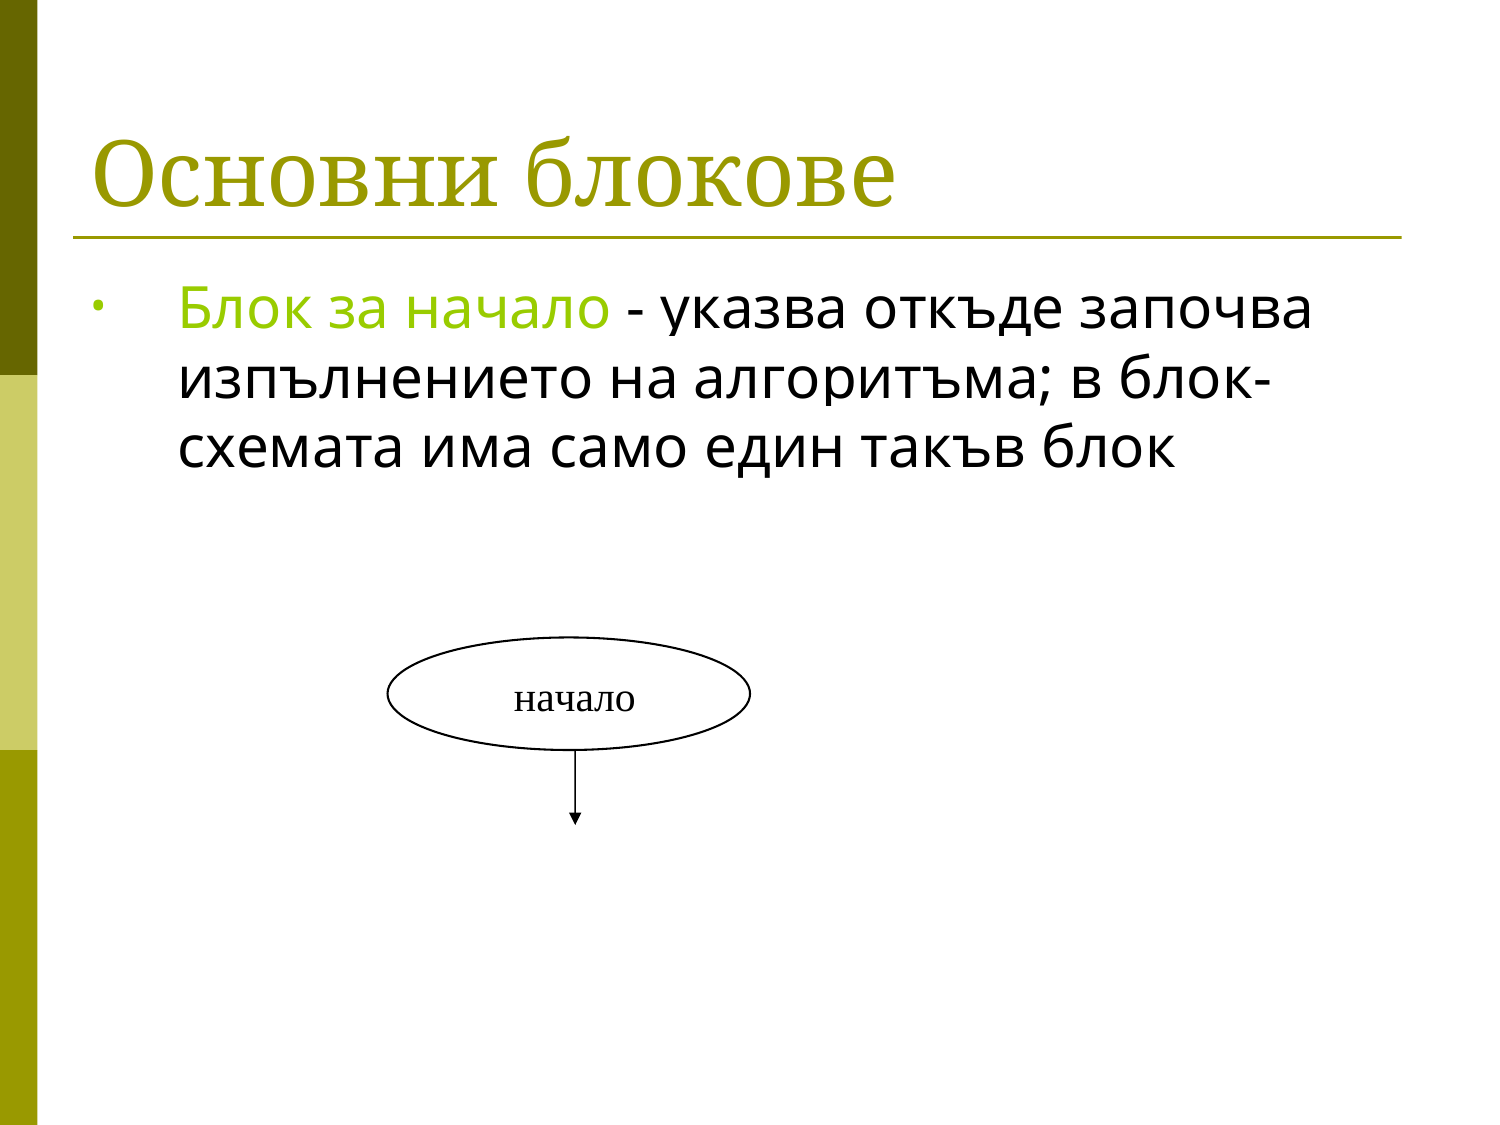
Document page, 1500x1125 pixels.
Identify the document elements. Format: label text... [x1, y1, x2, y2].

list Блок за начало - указва откъде започва изпълнението на алгоритъма; в блок-схемата има само един такъв блок [75, 262, 1426, 1006]
text_box начало [399, 662, 751, 728]
title Основни блокове [75, 45, 1426, 233]
